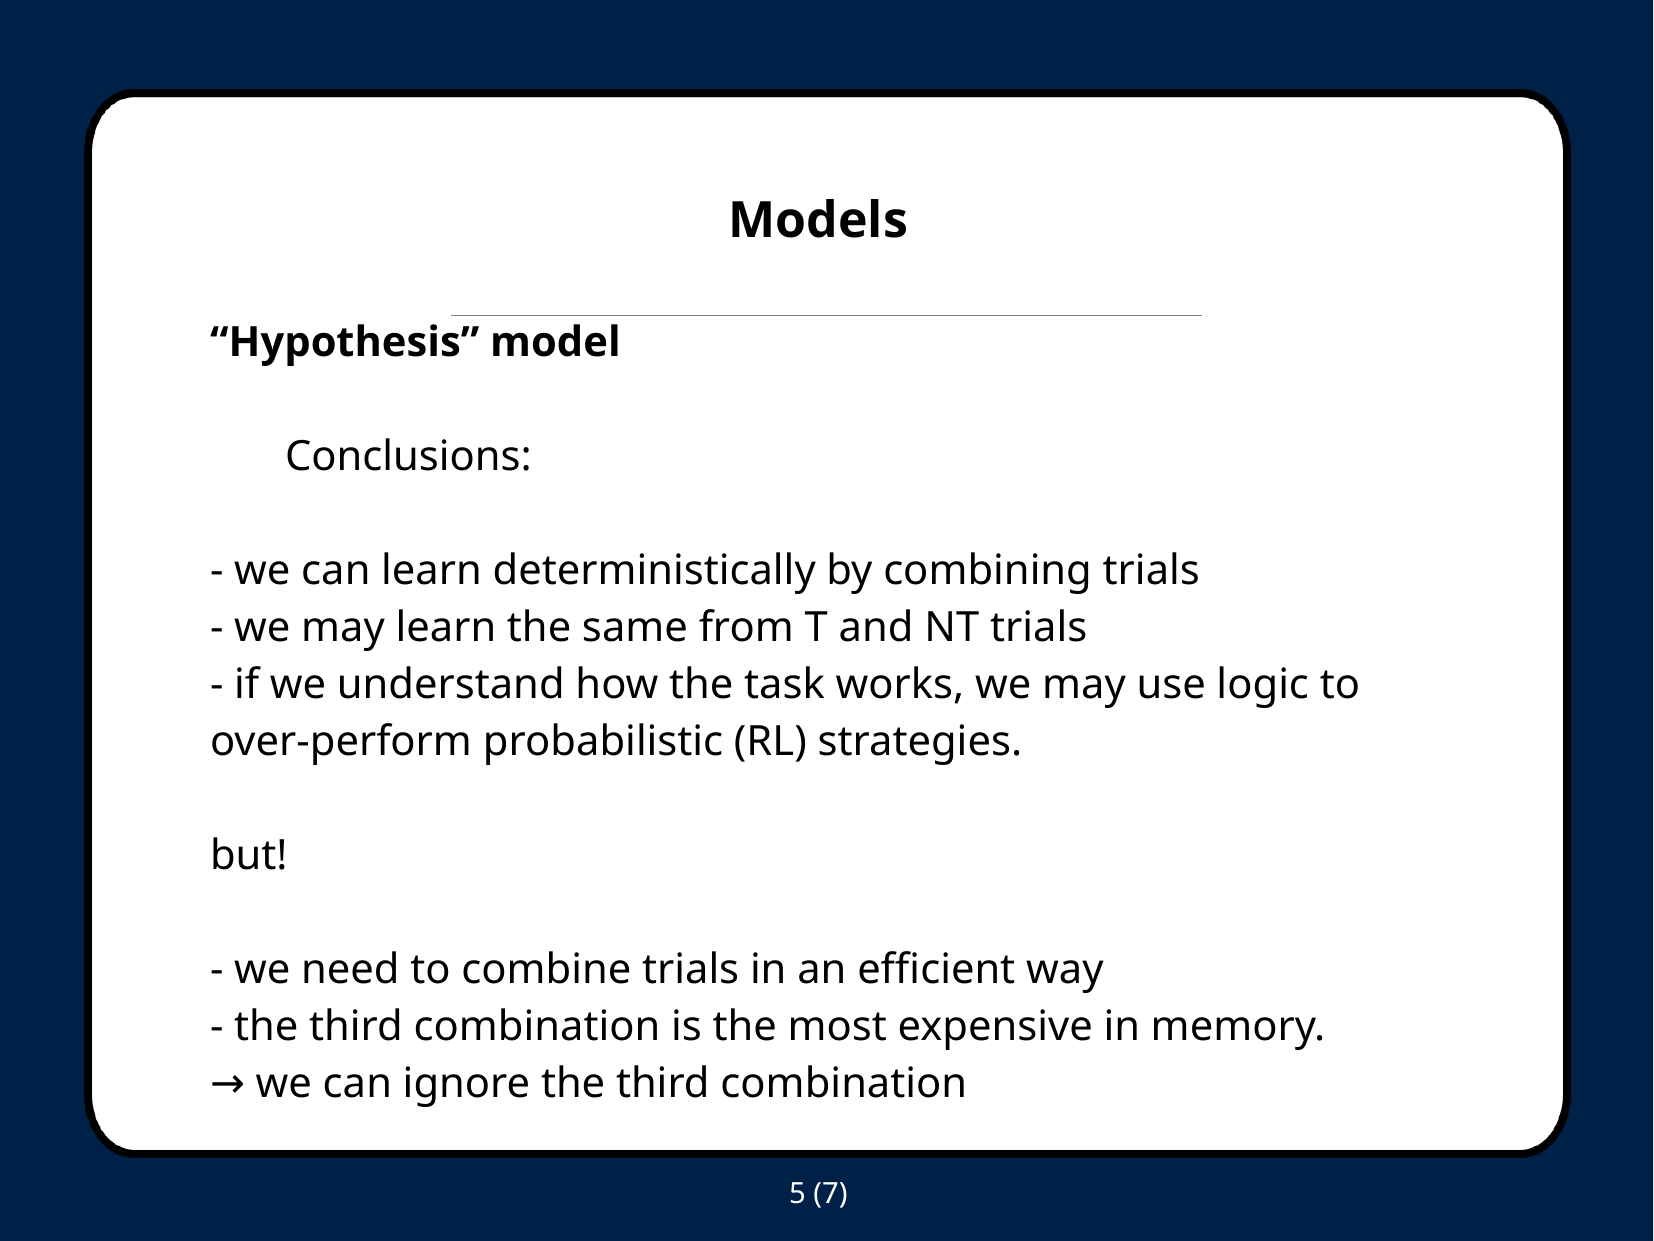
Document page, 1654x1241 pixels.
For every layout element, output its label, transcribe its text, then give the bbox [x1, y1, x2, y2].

title Models [74, 188, 1562, 247]
title 5 (7) [74, 1170, 1562, 1214]
title “Hypothesis” model Conclusions: - we can learn deterministically by combining trials - we may learn the same from T and NT trials - if we understand how the task works, we may use logic to over-perform probabilistic (RL) strategies. but! - we need to combine trials in an efficient way - the third combination is the most expensive in memory. → we can ignore the third combination [210, 371, 1441, 1051]
picture [0, 0, 1654, 1241]
